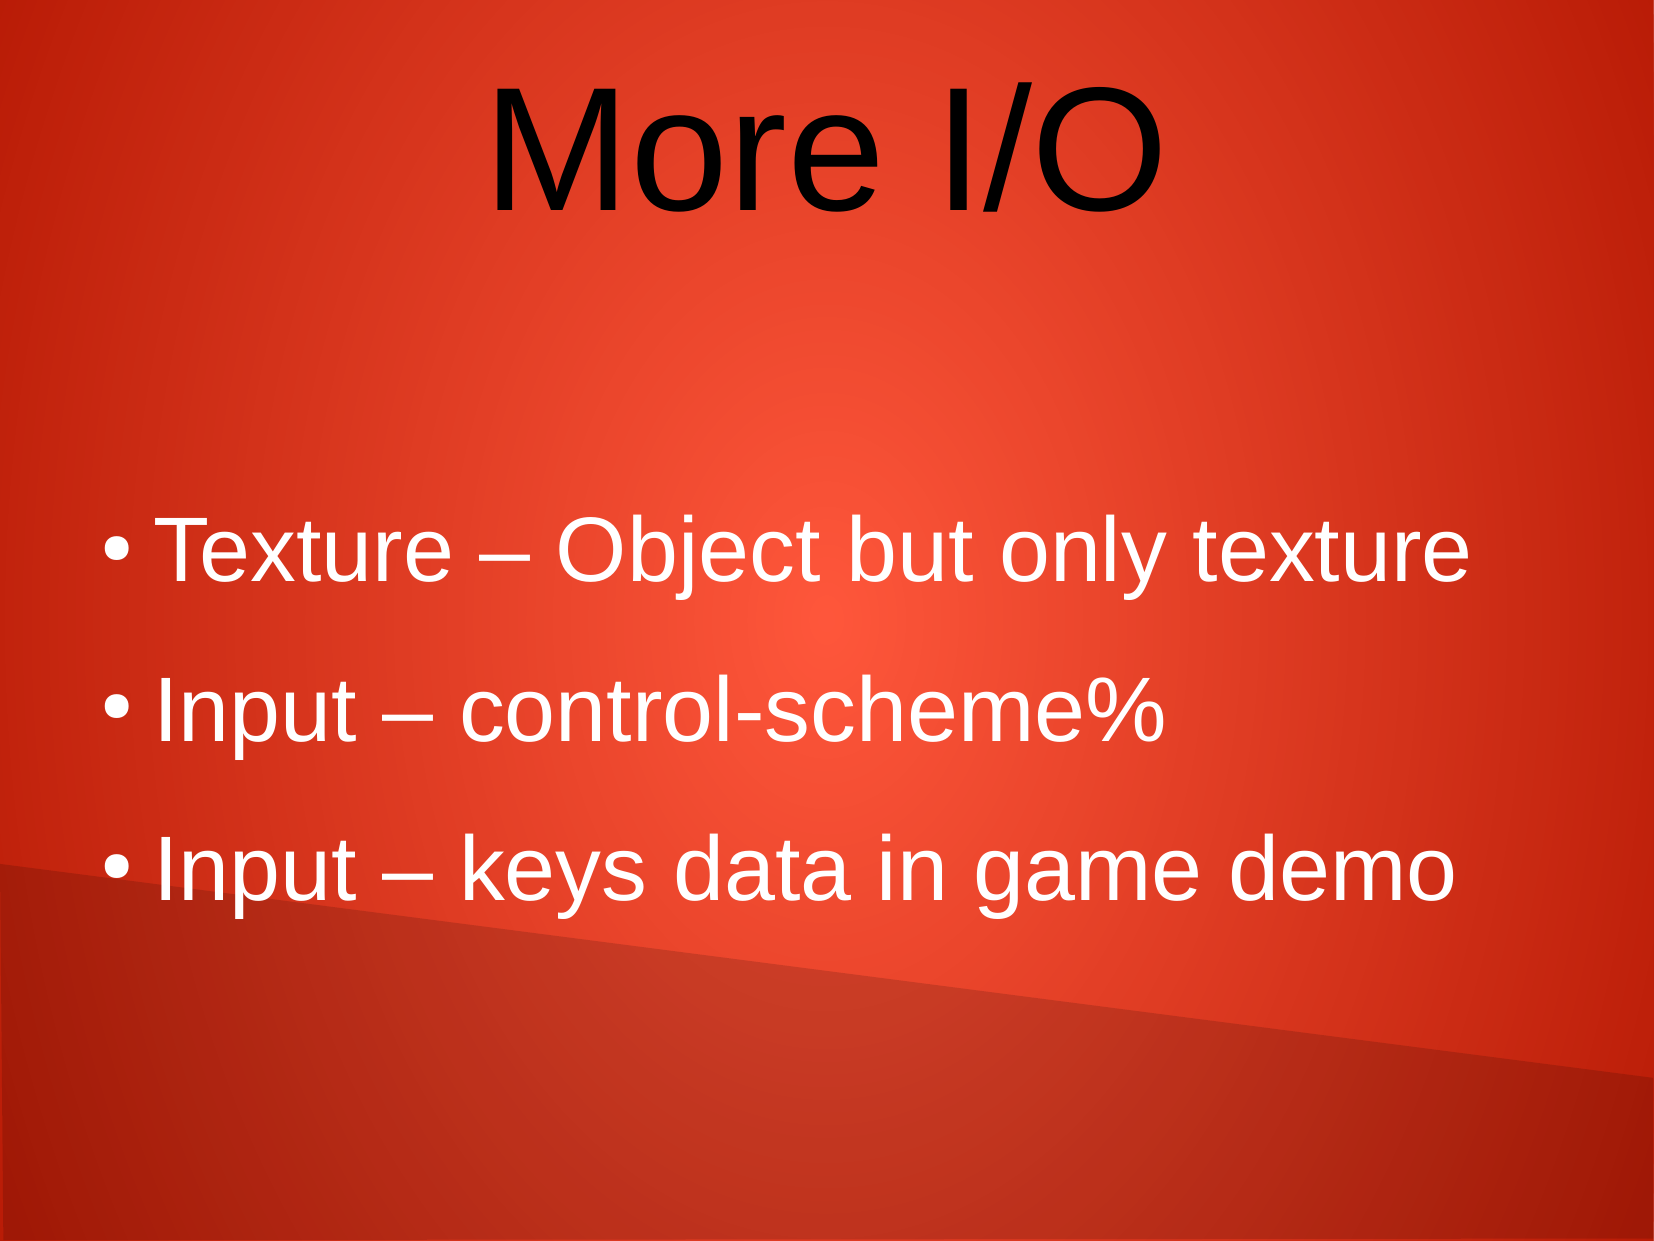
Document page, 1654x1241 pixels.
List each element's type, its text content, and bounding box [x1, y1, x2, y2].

list Texture – Object but only texture Input – control-scheme% Input – keys data in game demo [82, 299, 1571, 1019]
title More I/O [82, 47, 1571, 252]
